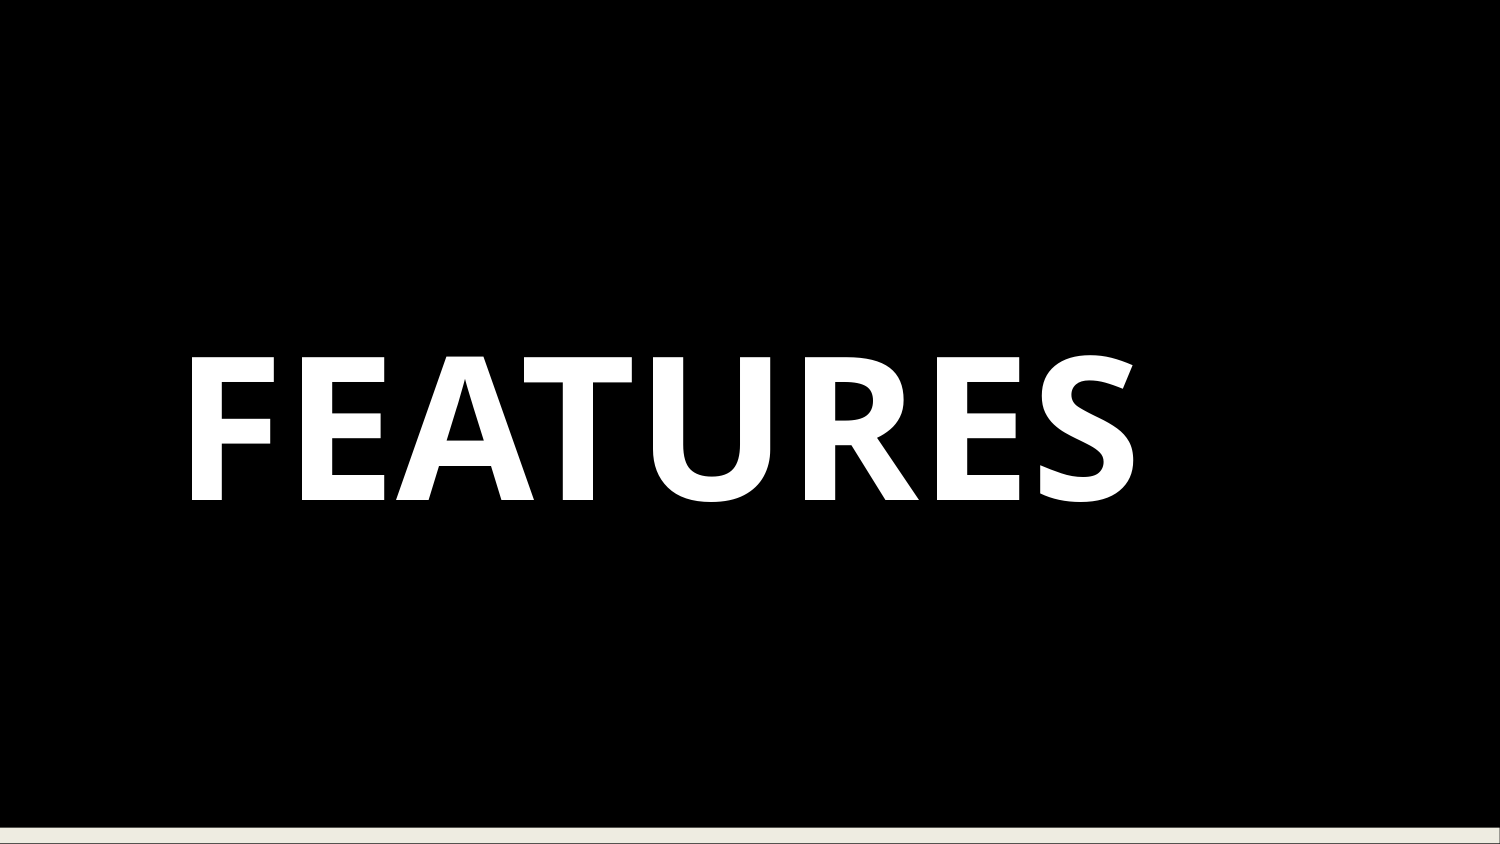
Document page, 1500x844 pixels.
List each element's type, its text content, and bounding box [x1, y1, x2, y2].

text_box FEATURES [108, 285, 1492, 742]
